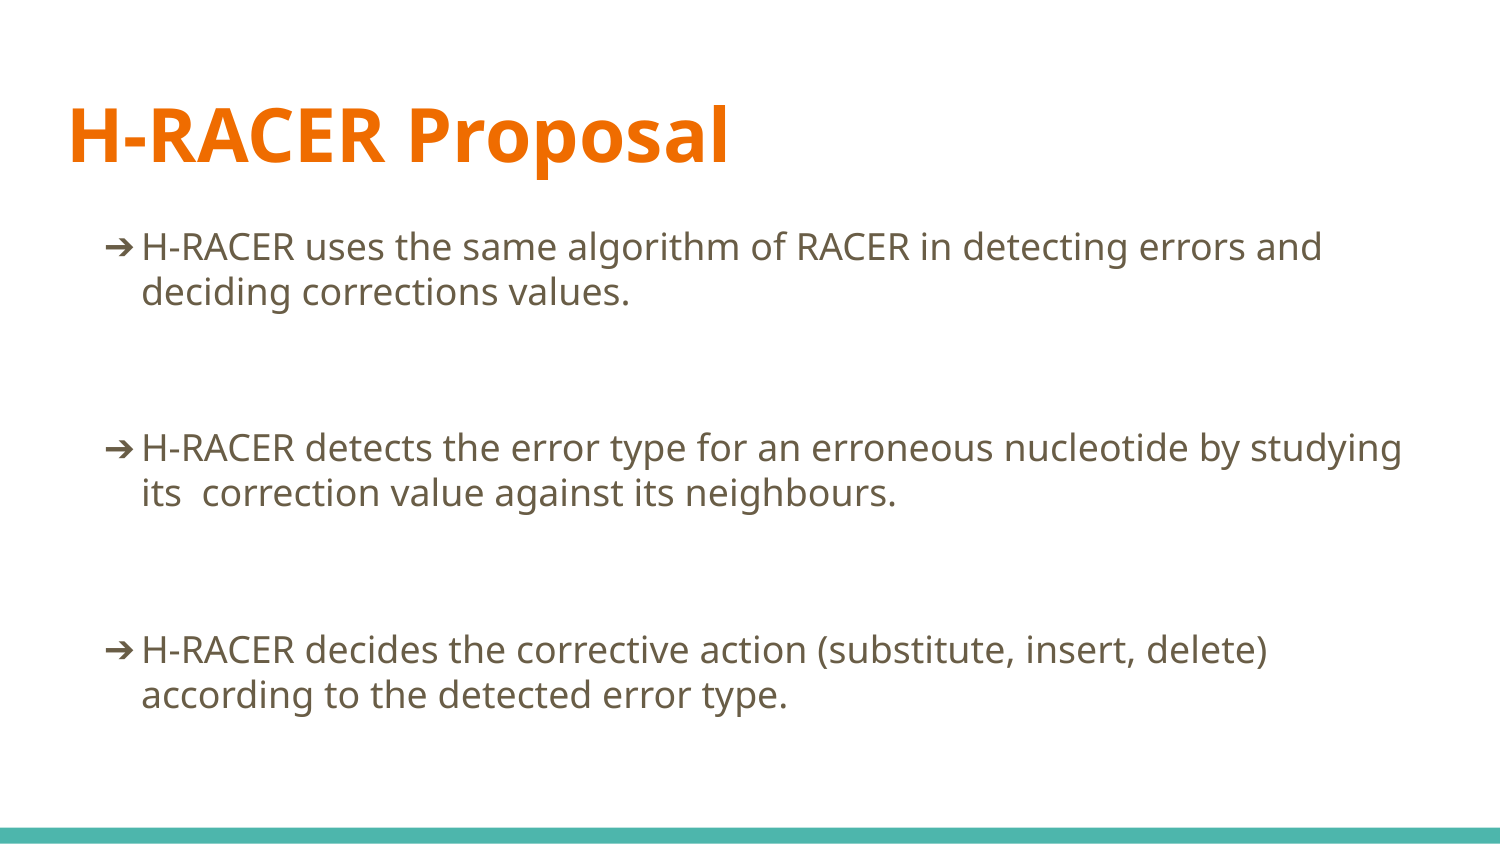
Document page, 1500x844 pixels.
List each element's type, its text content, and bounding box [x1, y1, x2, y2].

list H-RACER uses the same algorithm of RACER in detecting errors and deciding corrections values. H-RACER detects the error type for an erroneous nucleotide by studying its correction value against its neighbours. H-RACER decides the corrective action (substitute, insert, delete) according to the detected error type. [51, 207, 1449, 750]
title H-RACER Proposal [51, 72, 1449, 189]
